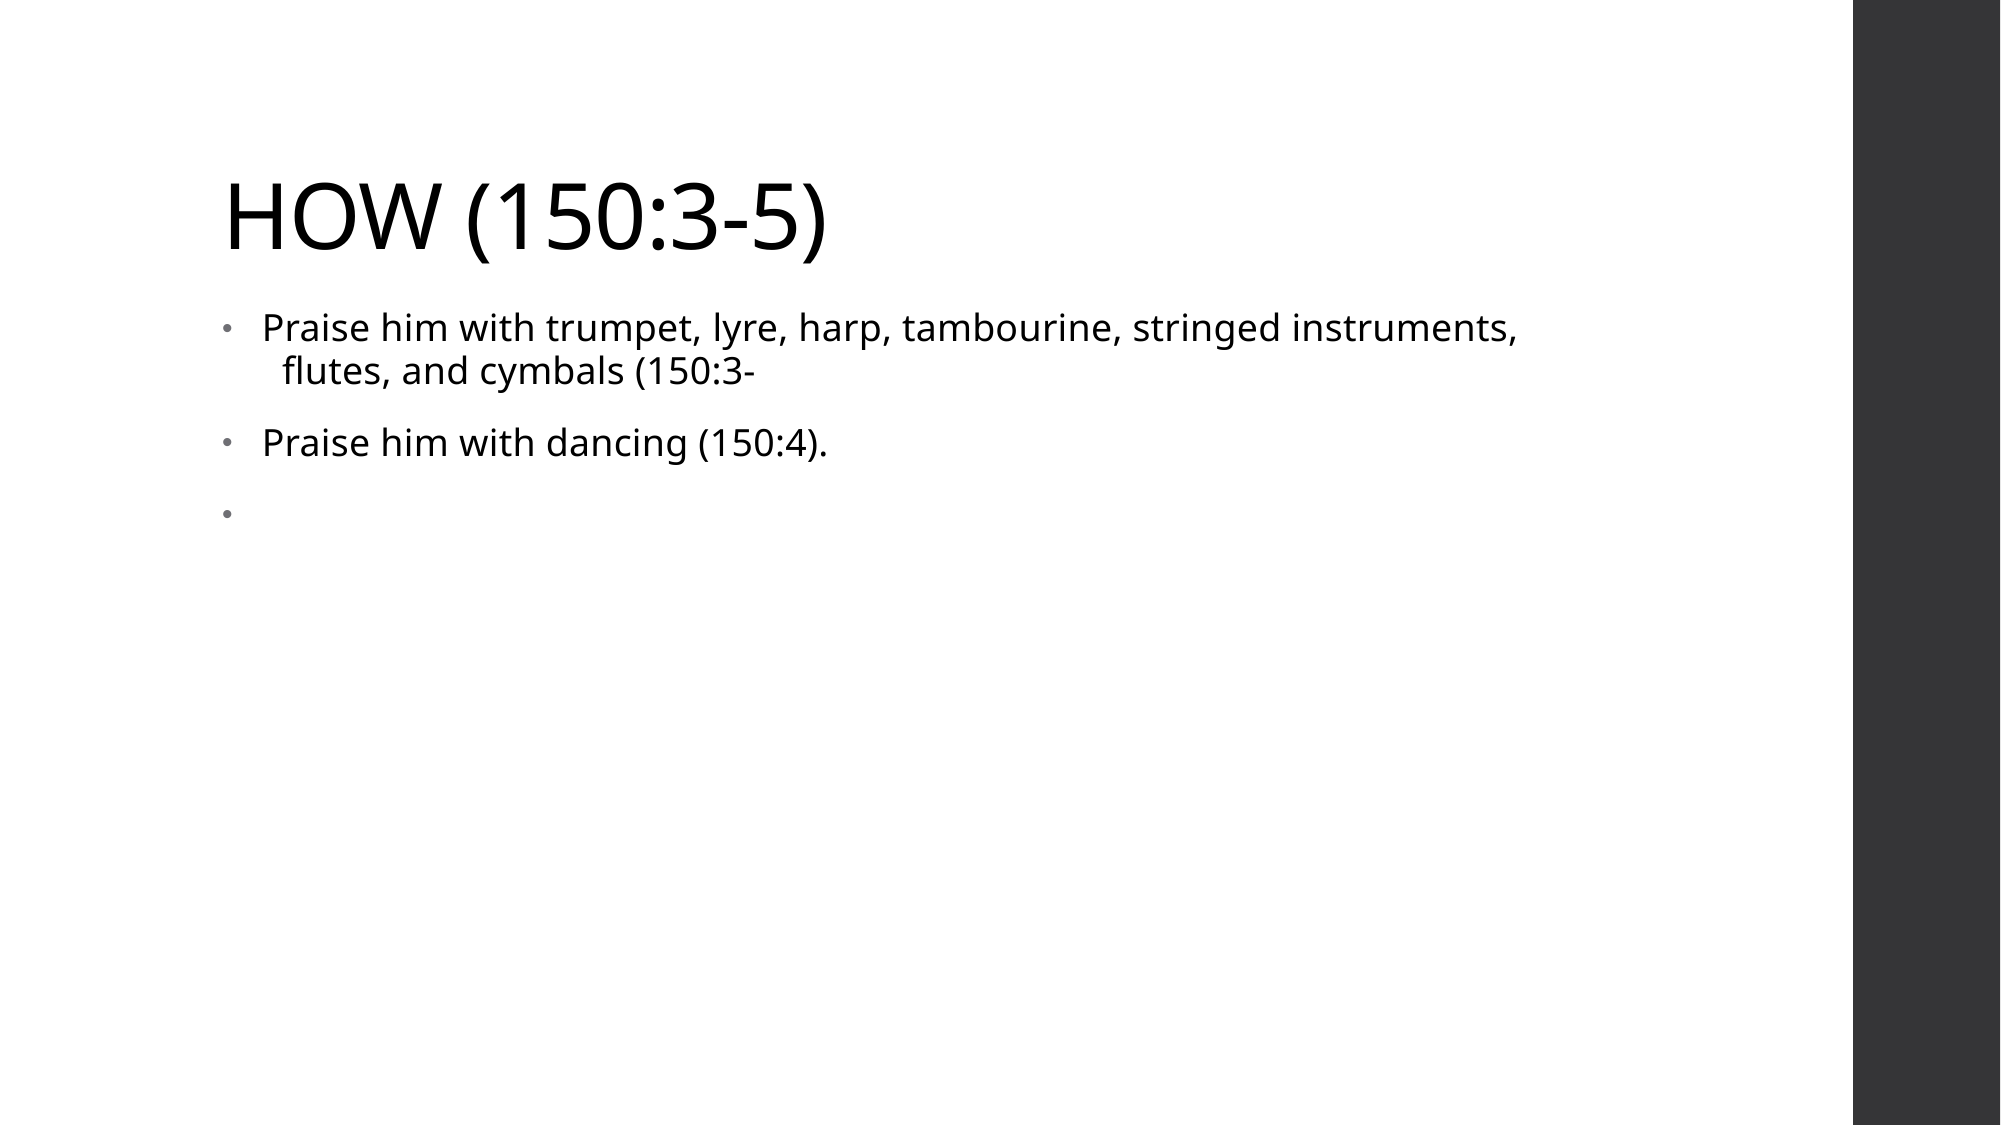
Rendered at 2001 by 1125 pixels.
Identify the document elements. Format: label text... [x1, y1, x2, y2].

list Praise him with trumpet, lyre, harp, tambourine, stringed instruments, flutes, and cymbals (150:3- Praise him with dancing (150:4). [206, 299, 1617, 1014]
title HOW (150:3-5) [206, 60, 1797, 278]
